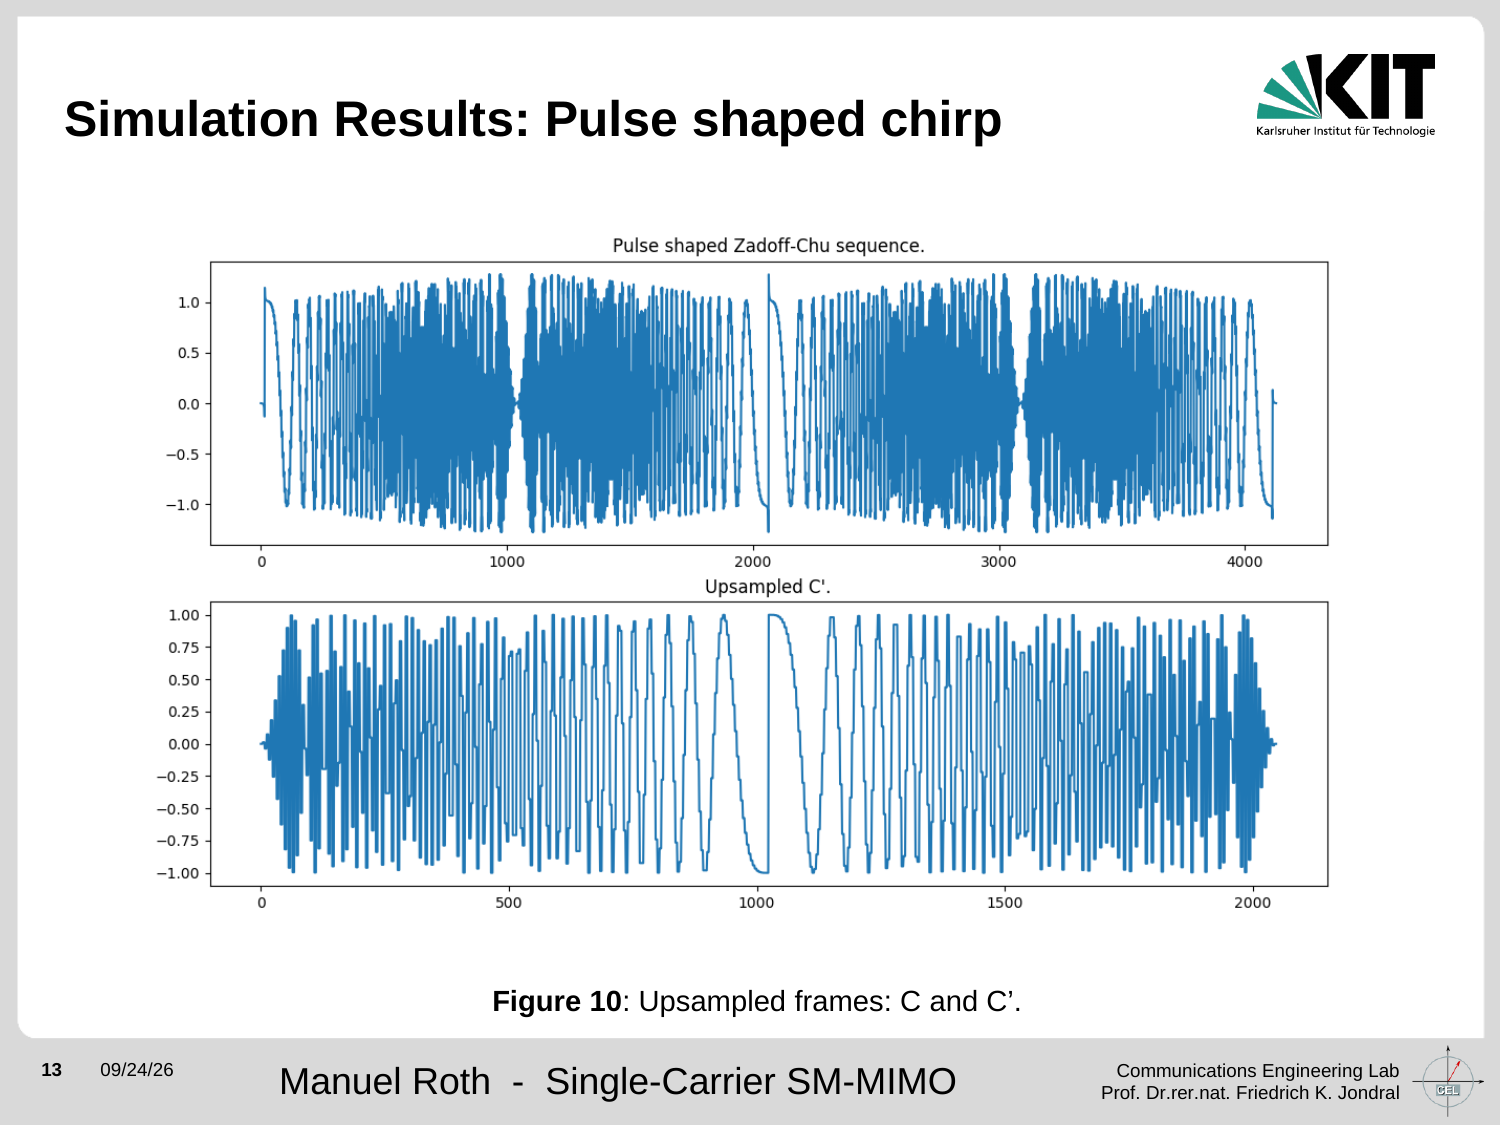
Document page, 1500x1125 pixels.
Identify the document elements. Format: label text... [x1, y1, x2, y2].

picture [0, 0, 1500, 1125]
title Simulation Results: Pulse shaped chirp [64, 54, 1198, 147]
text_box Figure 10: Upsampled frames: C and C’. [345, 976, 1171, 1060]
